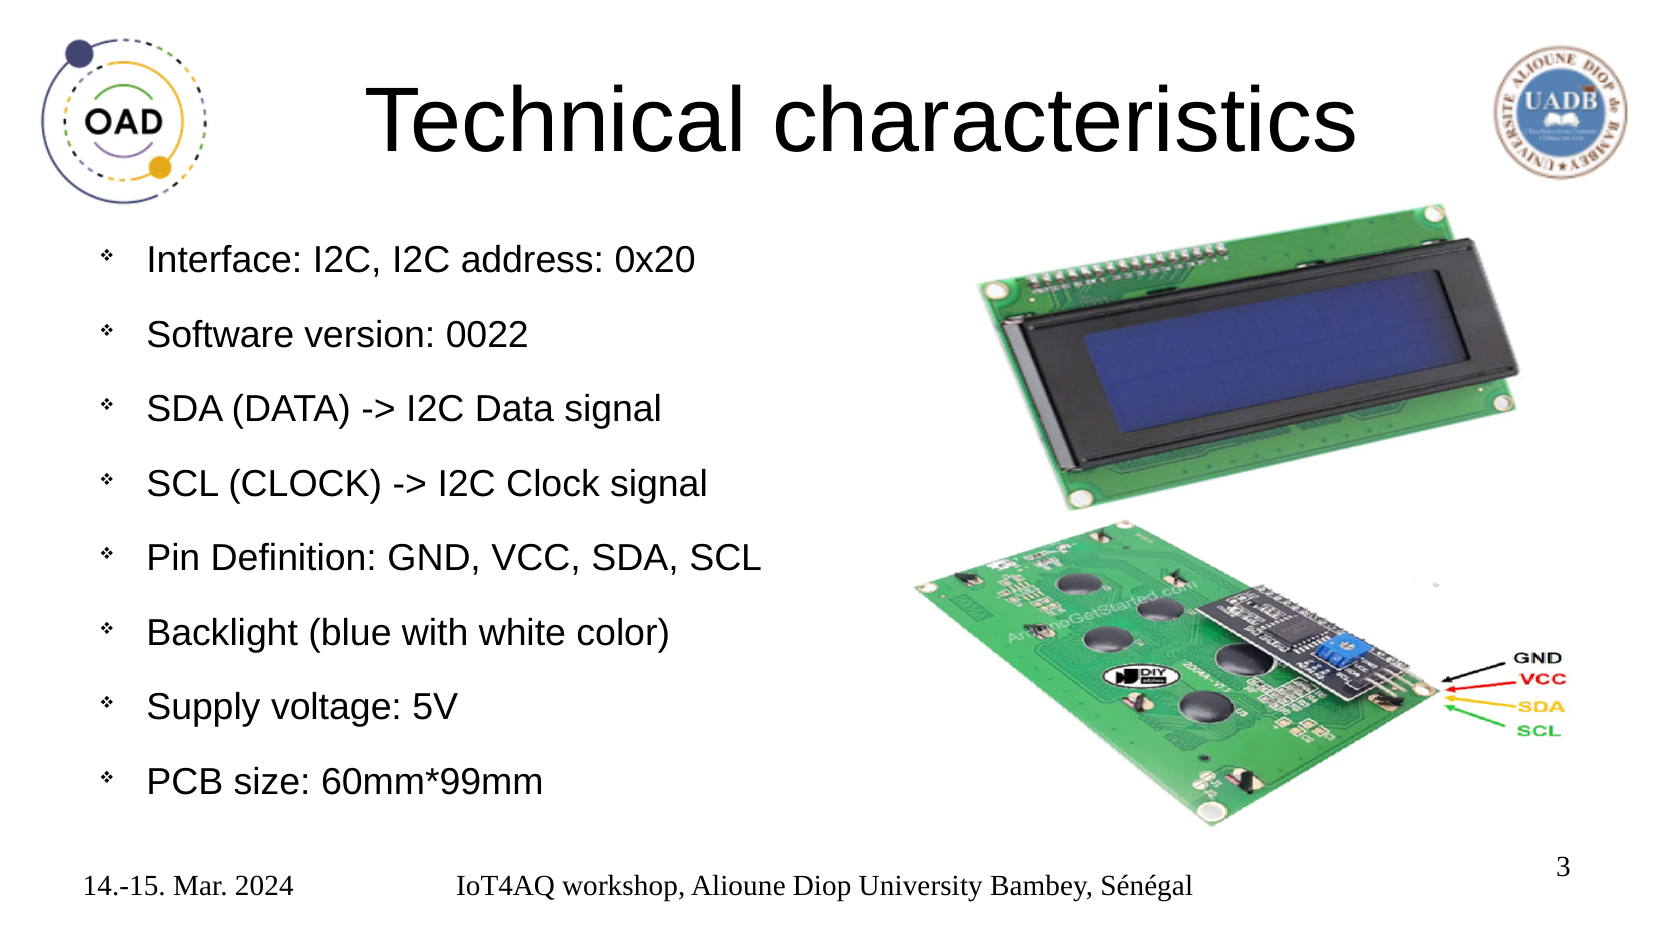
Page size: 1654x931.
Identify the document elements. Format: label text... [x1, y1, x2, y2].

picture [908, 518, 1595, 832]
list Interface: I2C, I2C address: 0x20 Software version: 0022 SDA (DATA) -> I2C Data signal SCL (CLOCK) -> I2C Clock signal Pin Definition: GND, VCC, SDA, SCL Backlight (blue with white color) Supply voltage: 5V PCB size: 60mm*99mm [99, 235, 934, 832]
picture [968, 195, 1536, 513]
footer IoT4AQ workshop, Alioune Diop University Bambey, Sénégal [338, 866, 1313, 931]
slide_number 14.-15. Mar. 2024 [82, 866, 338, 931]
picture [0, 24, 242, 225]
picture [1482, 37, 1641, 188]
slide_number <number> [1312, 847, 1571, 912]
title Technical characteristics [278, 37, 1446, 193]
